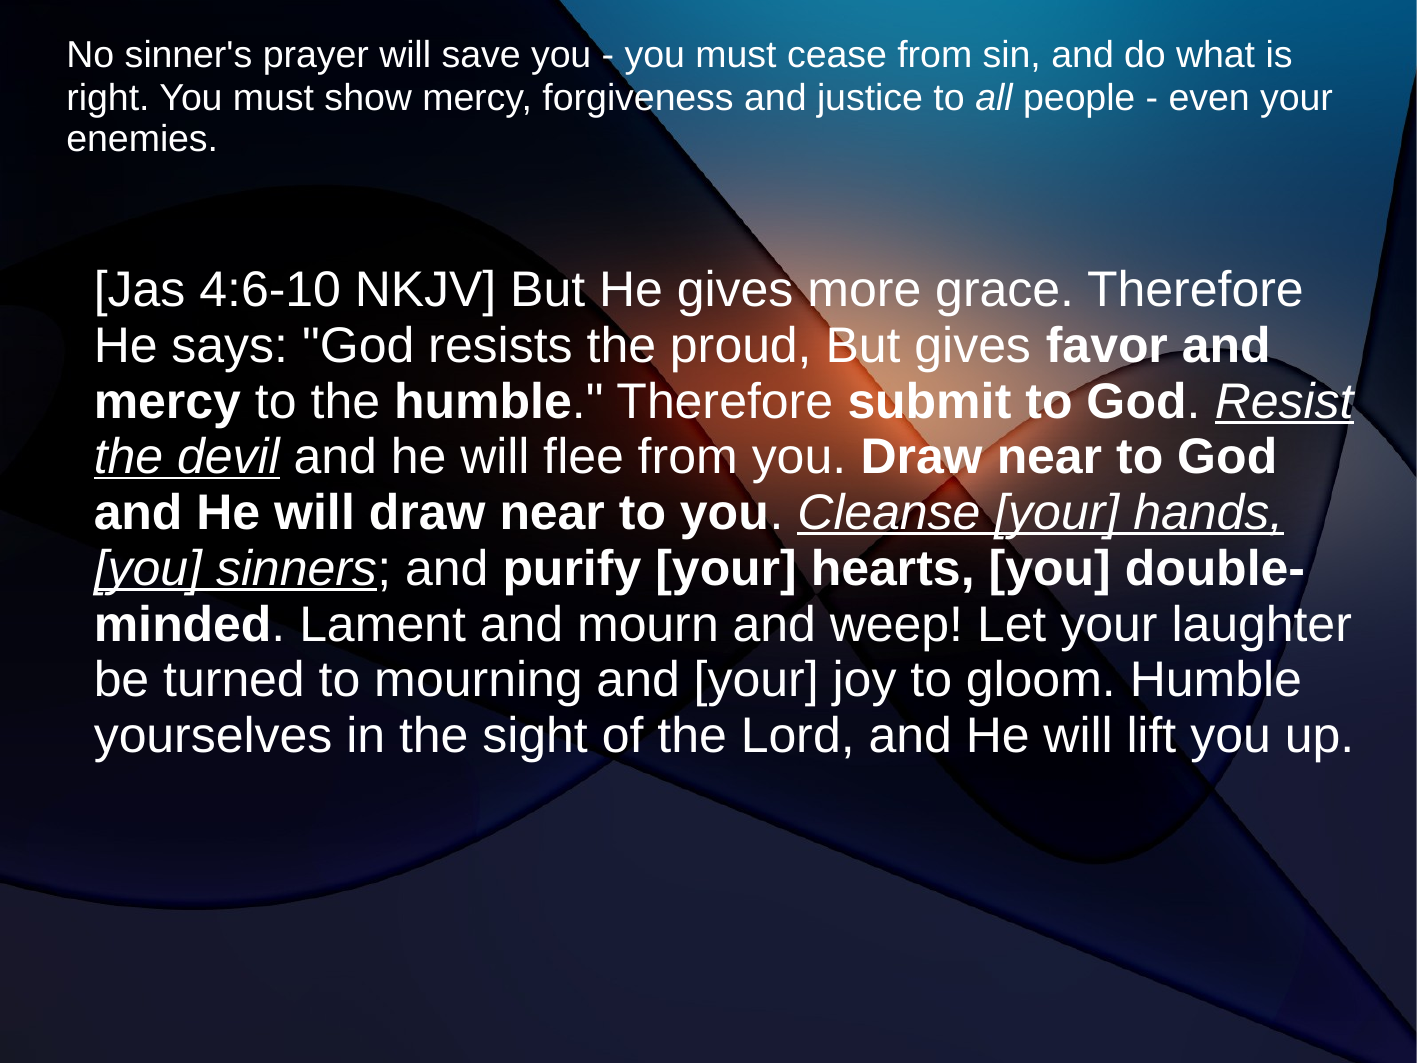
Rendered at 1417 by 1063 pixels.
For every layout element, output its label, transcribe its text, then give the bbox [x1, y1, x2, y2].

text_box [Jas 4:6-10 NKJV] But He gives more grace. Therefore He says: "God resists the proud, But gives favor and mercy to the humble." Therefore submit to God. Resist the devil and he will flee from you. Draw near to God and He will draw near to you. Cleanse [your] hands, [you] sinners; and purify [your] hearts, [you] double-minded. Lament and mourn and weep! Let your laughter be turned to mourning and [your] joy to gloom. Humble yourselves in the sight of the Lord, and He will lift you up. [78, 253, 1387, 1063]
text_box No sinner's prayer will save you - you must cease from sin, and do what is right. You must show mercy, forgiveness and justice to all people - even your enemies. [51, 26, 1369, 135]
picture [71, 135, 82, 139]
picture [0, 0, 1417, 1063]
picture [112, 135, 123, 139]
picture [173, 135, 184, 139]
